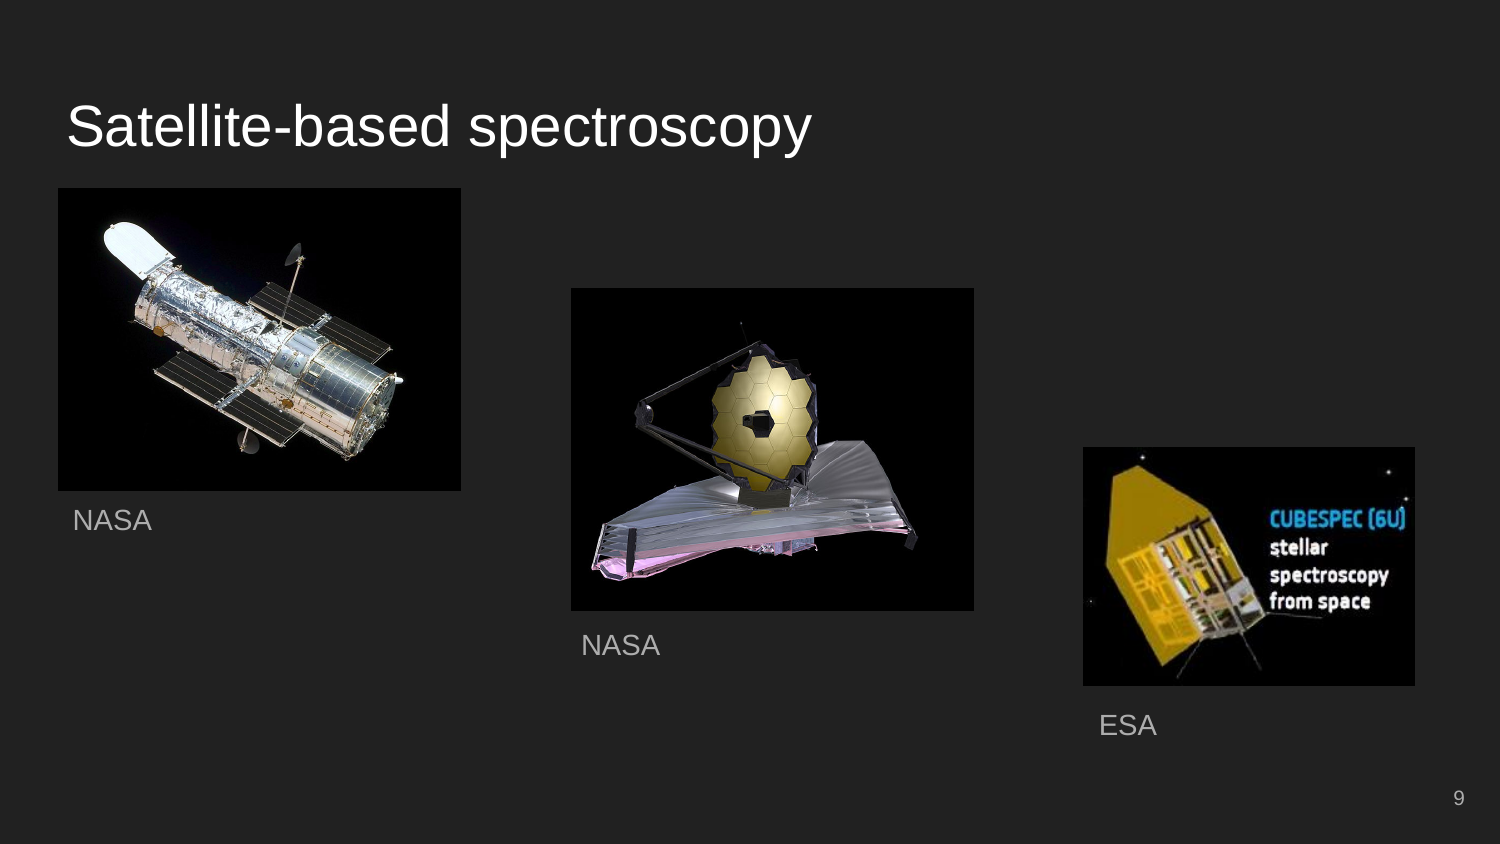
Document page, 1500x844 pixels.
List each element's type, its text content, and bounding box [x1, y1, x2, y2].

text_box NASA [57, 485, 401, 558]
picture [1083, 447, 1415, 686]
title Satellite-based spectroscopy [51, 72, 1449, 167]
picture [571, 288, 974, 611]
text_box NASA [566, 611, 915, 684]
picture [58, 188, 461, 491]
text_box ESA [1083, 691, 1400, 756]
slide_number <number> [1389, 764, 1480, 830]
